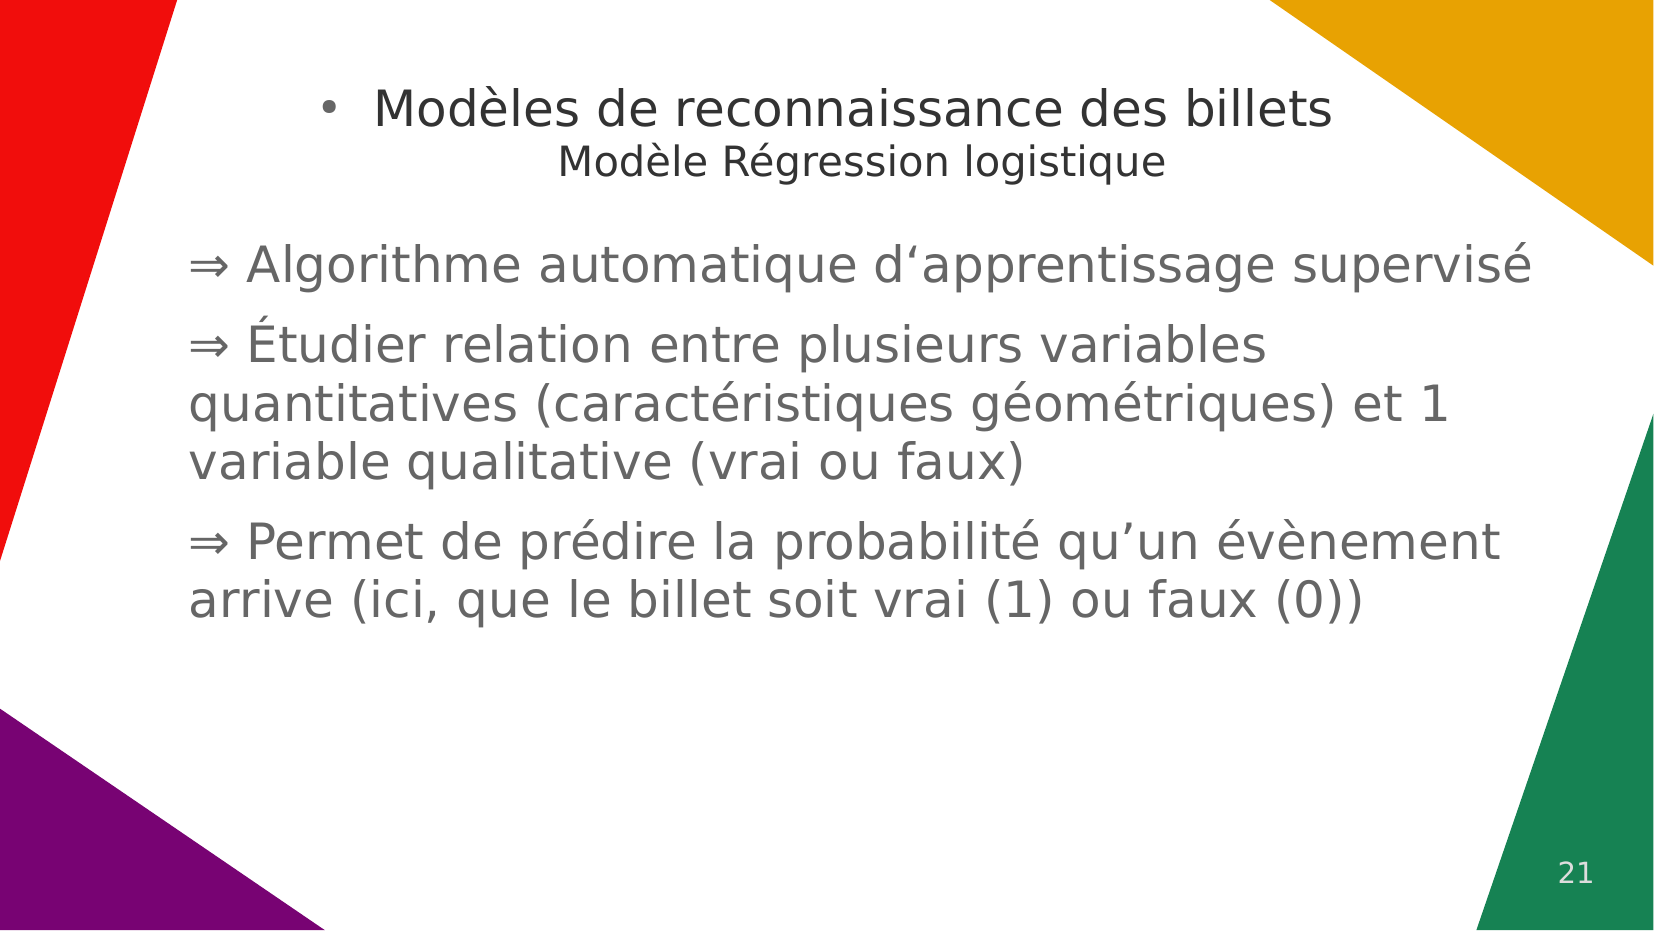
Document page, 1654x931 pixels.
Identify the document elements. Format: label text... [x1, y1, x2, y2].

list ⇒ Algorithme automatique d‘apprentissage supervisé ⇒ Étudier relation entre plusieurs variables quantitatives (caractéristiques géométriques) et 1 variable qualitative (vrai ou faux) ⇒ Permet de prédire la probabilité qu’un évènement arrive (ici, que le billet soit vrai (1) ou faux (0)) [118, 236, 1536, 827]
title Modèles de reconnaissance des billets Modèle Régression logistique [118, 59, 1536, 207]
